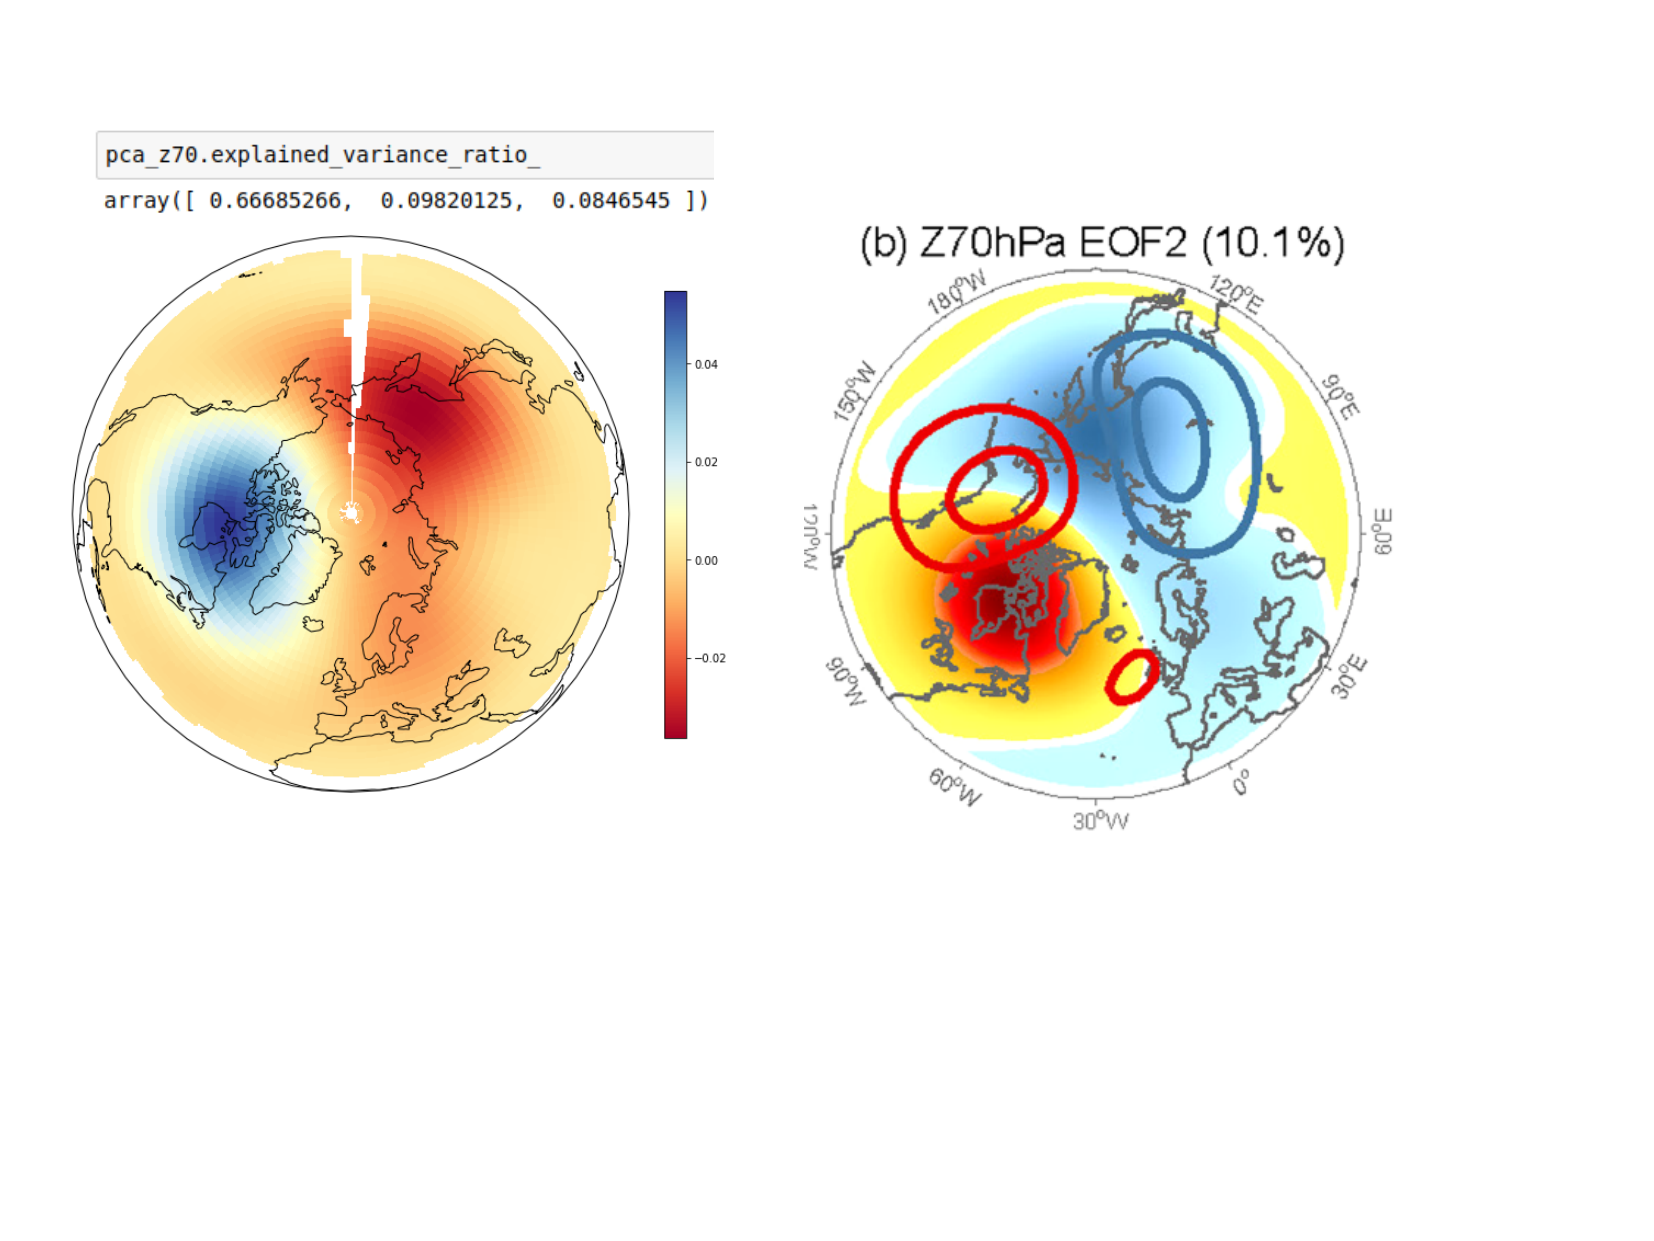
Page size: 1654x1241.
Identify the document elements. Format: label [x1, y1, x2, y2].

picture [41, 120, 751, 796]
picture [804, 209, 1396, 835]
